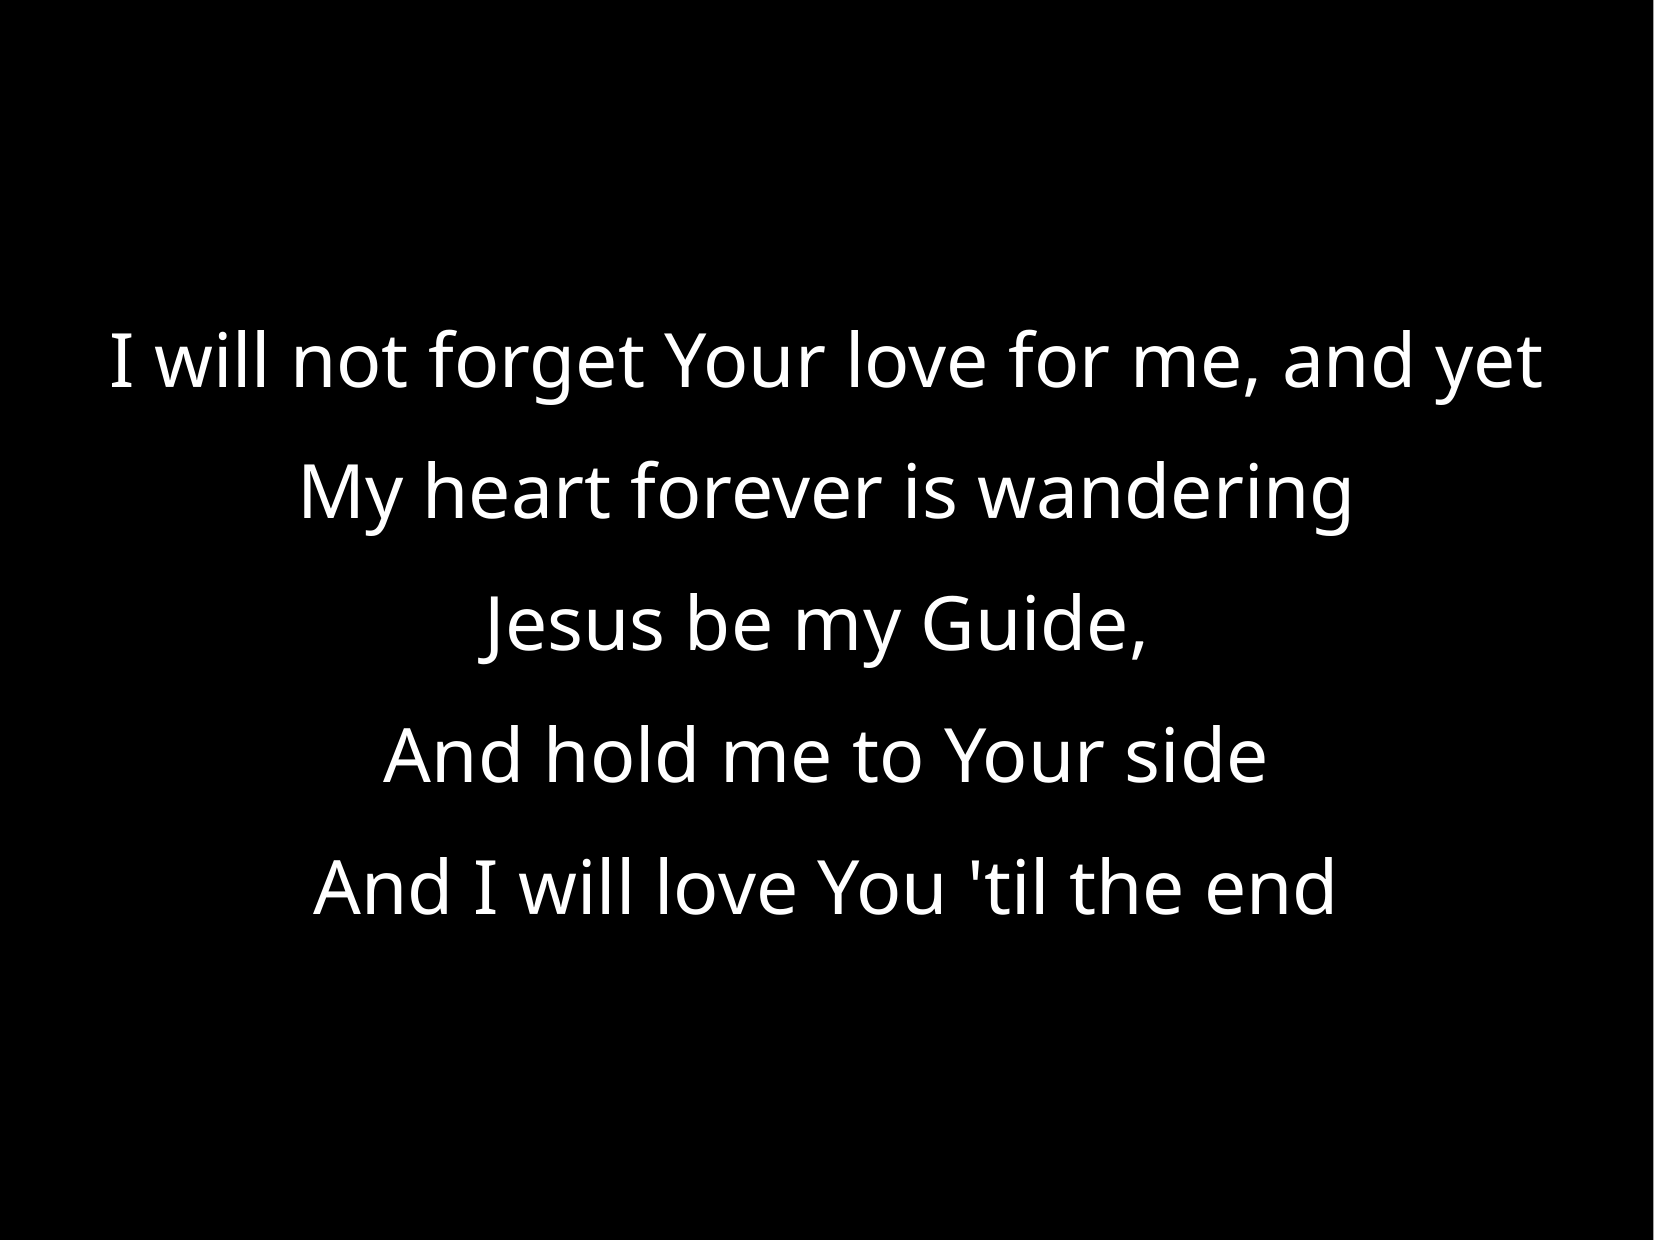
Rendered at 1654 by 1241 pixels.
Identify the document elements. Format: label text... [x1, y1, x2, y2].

list I will not forget Your love for me, and yet My heart forever is wandering Jesus be my Guide, And hold me to Your side And I will love You 'til the end [0, 307, 1654, 1229]
